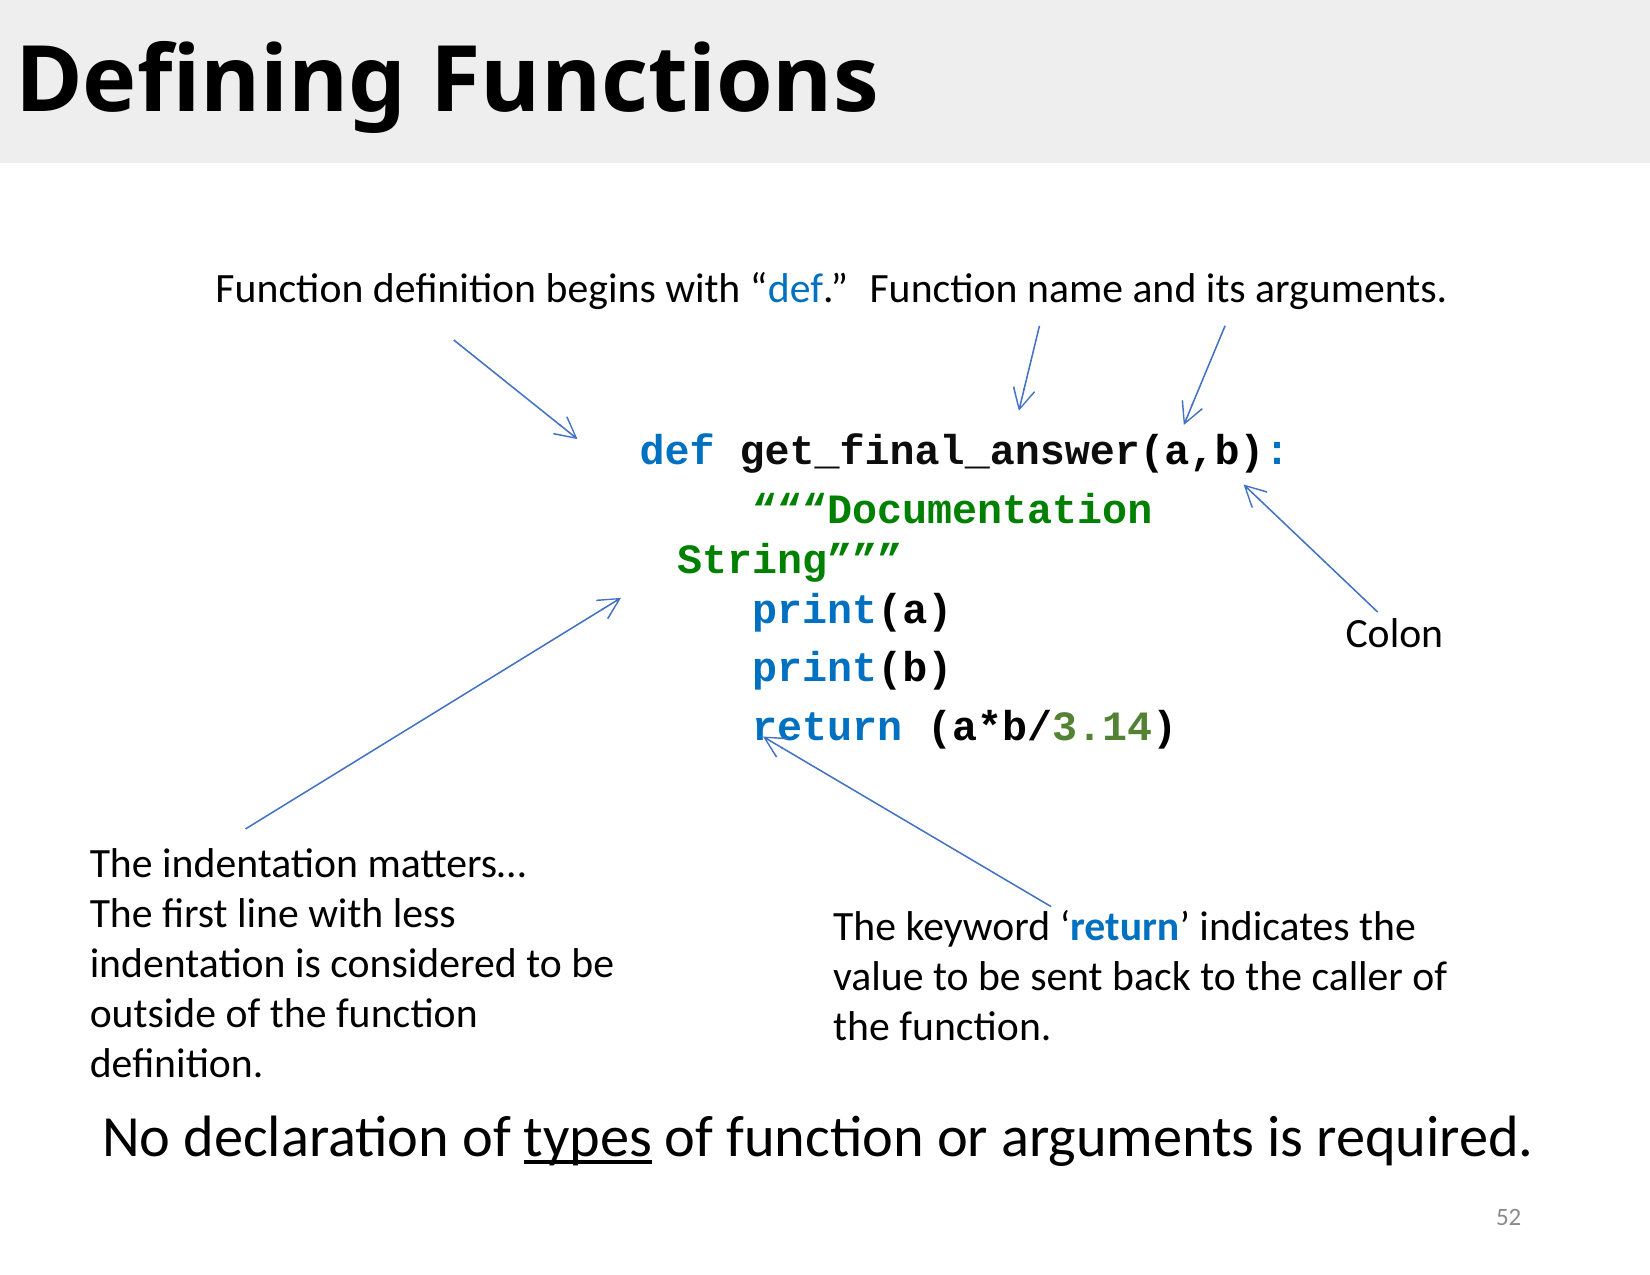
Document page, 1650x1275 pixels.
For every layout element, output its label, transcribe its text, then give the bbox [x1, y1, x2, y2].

list No declaration of types of function or arguments is required. [39, 1098, 1597, 1215]
text_box Function name and its arguments. [854, 253, 1463, 319]
text_box The keyword ‘return’ indicates the value to be sent back to the caller of the function. [817, 891, 1518, 1057]
text_box The indentation matters… The first line with less indentation is considered to be outside of the function definition. [74, 827, 664, 1094]
text_box Colon [1180, 597, 1459, 664]
text_box def get_final_answer(a,b): “““Documentation String””” print(a) print(b) return (a*b/3.14) [474, 415, 1351, 758]
text_box Function definition begins with “def.” [200, 253, 854, 319]
title Defining Functions [0, 0, 1650, 163]
